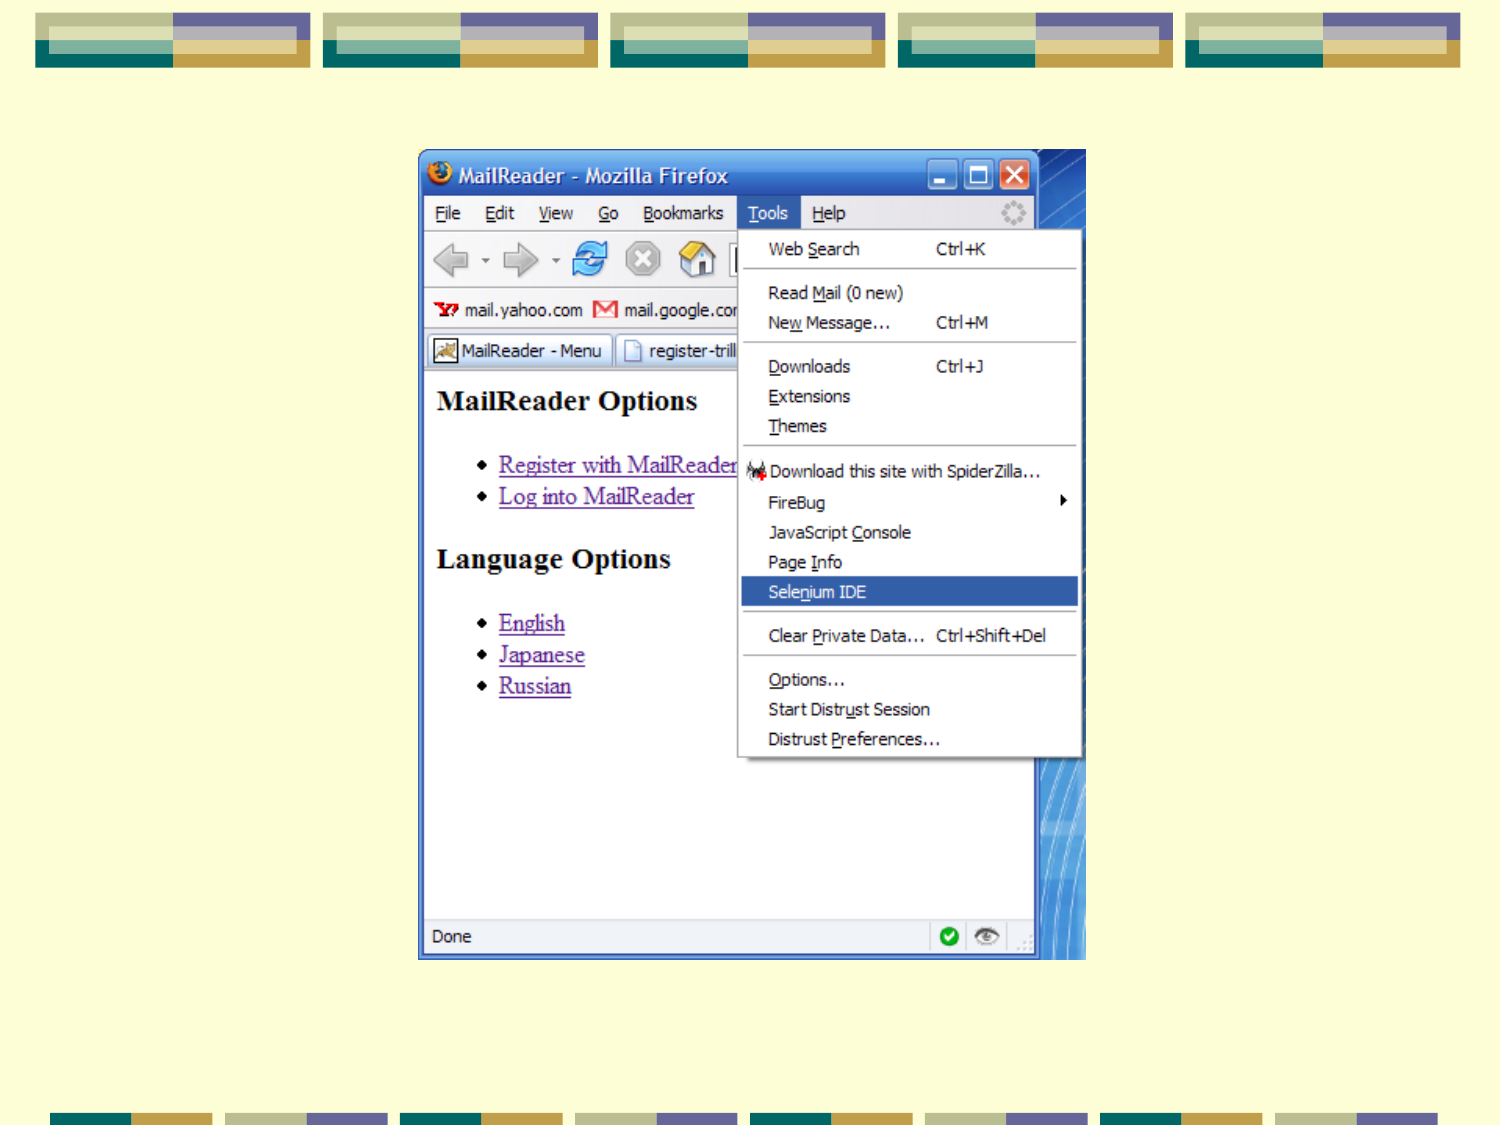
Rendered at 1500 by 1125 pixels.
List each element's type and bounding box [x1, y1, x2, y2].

picture [418, 149, 1086, 960]
